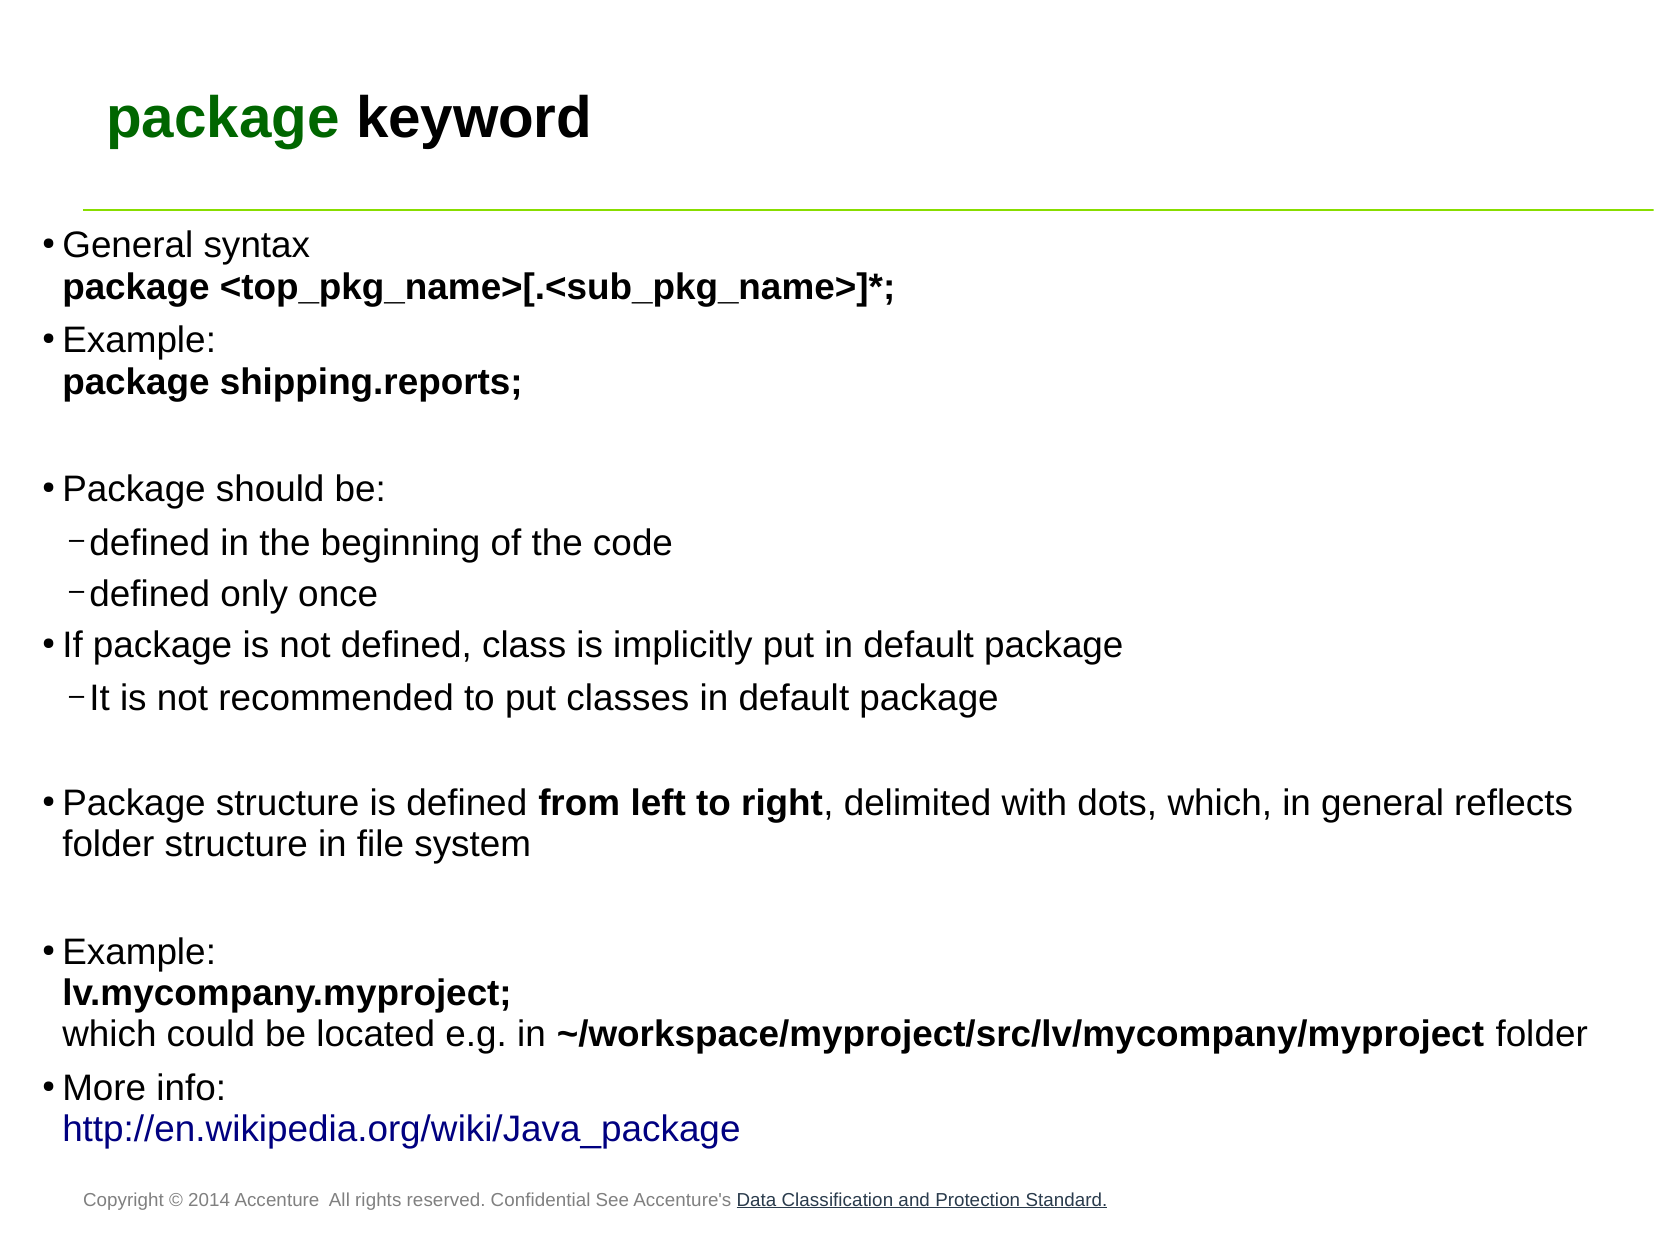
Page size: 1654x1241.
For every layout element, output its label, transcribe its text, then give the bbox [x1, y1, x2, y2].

list General syntax package <top_pkg_name>[.<sub_pkg_name>]*; Example: package shipping.reports; Package should be: defined in the beginning of the code defined only once If package is not defined, class is implicitly put in default package It is not recommended to put classes in default package Package structure is defined from left to right, delimited with dots, which, in general reflects folder structure in file system Example: lv.mycompany.myproject; which could be located e.g. in ~/workspace/myproject/src/lv/mycompany/myproject folder More info: http://en.wikipedia.org/wiki/Java_package [35, 224, 1607, 1170]
title package keyword [106, 35, 1595, 199]
